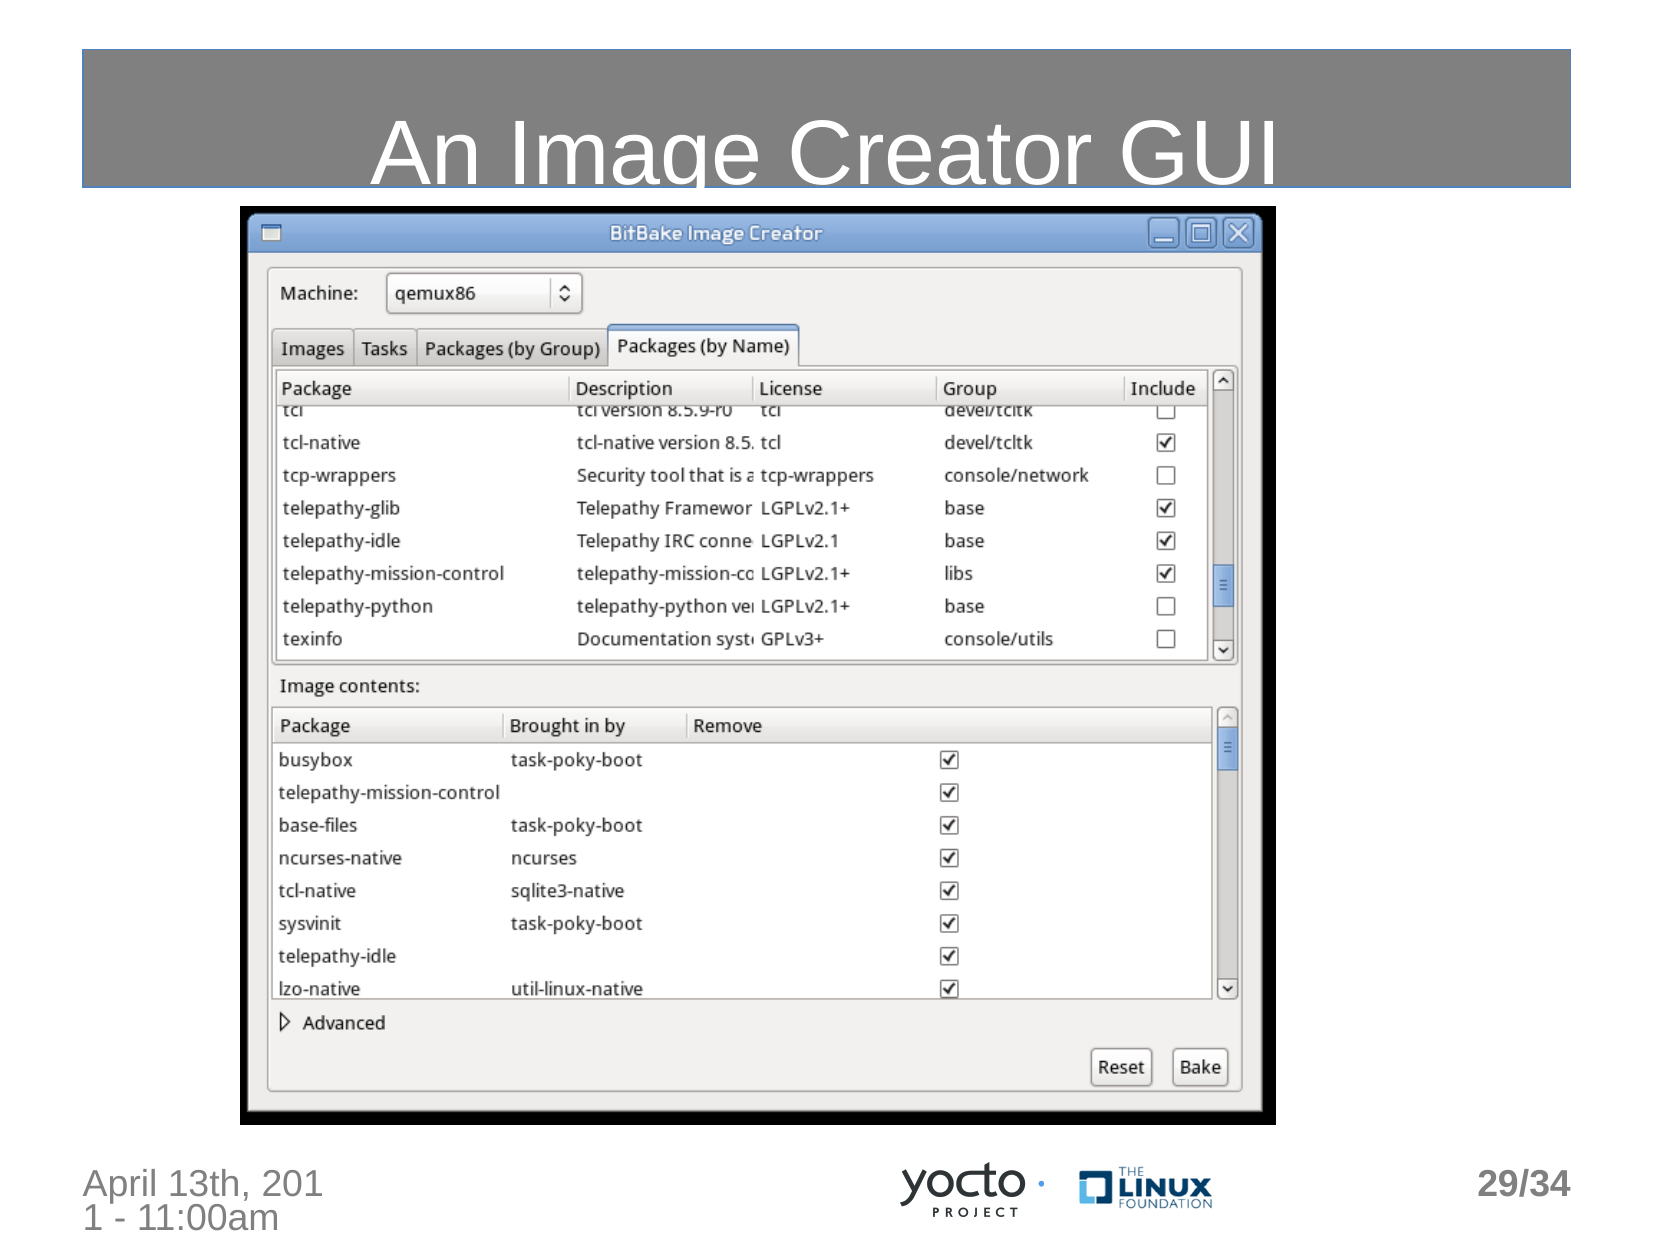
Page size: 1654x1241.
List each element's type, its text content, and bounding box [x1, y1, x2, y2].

picture [1075, 1162, 1215, 1211]
title An Image Creator GUI [82, 56, 1571, 250]
picture [240, 206, 1276, 1126]
picture [900, 1162, 1044, 1217]
